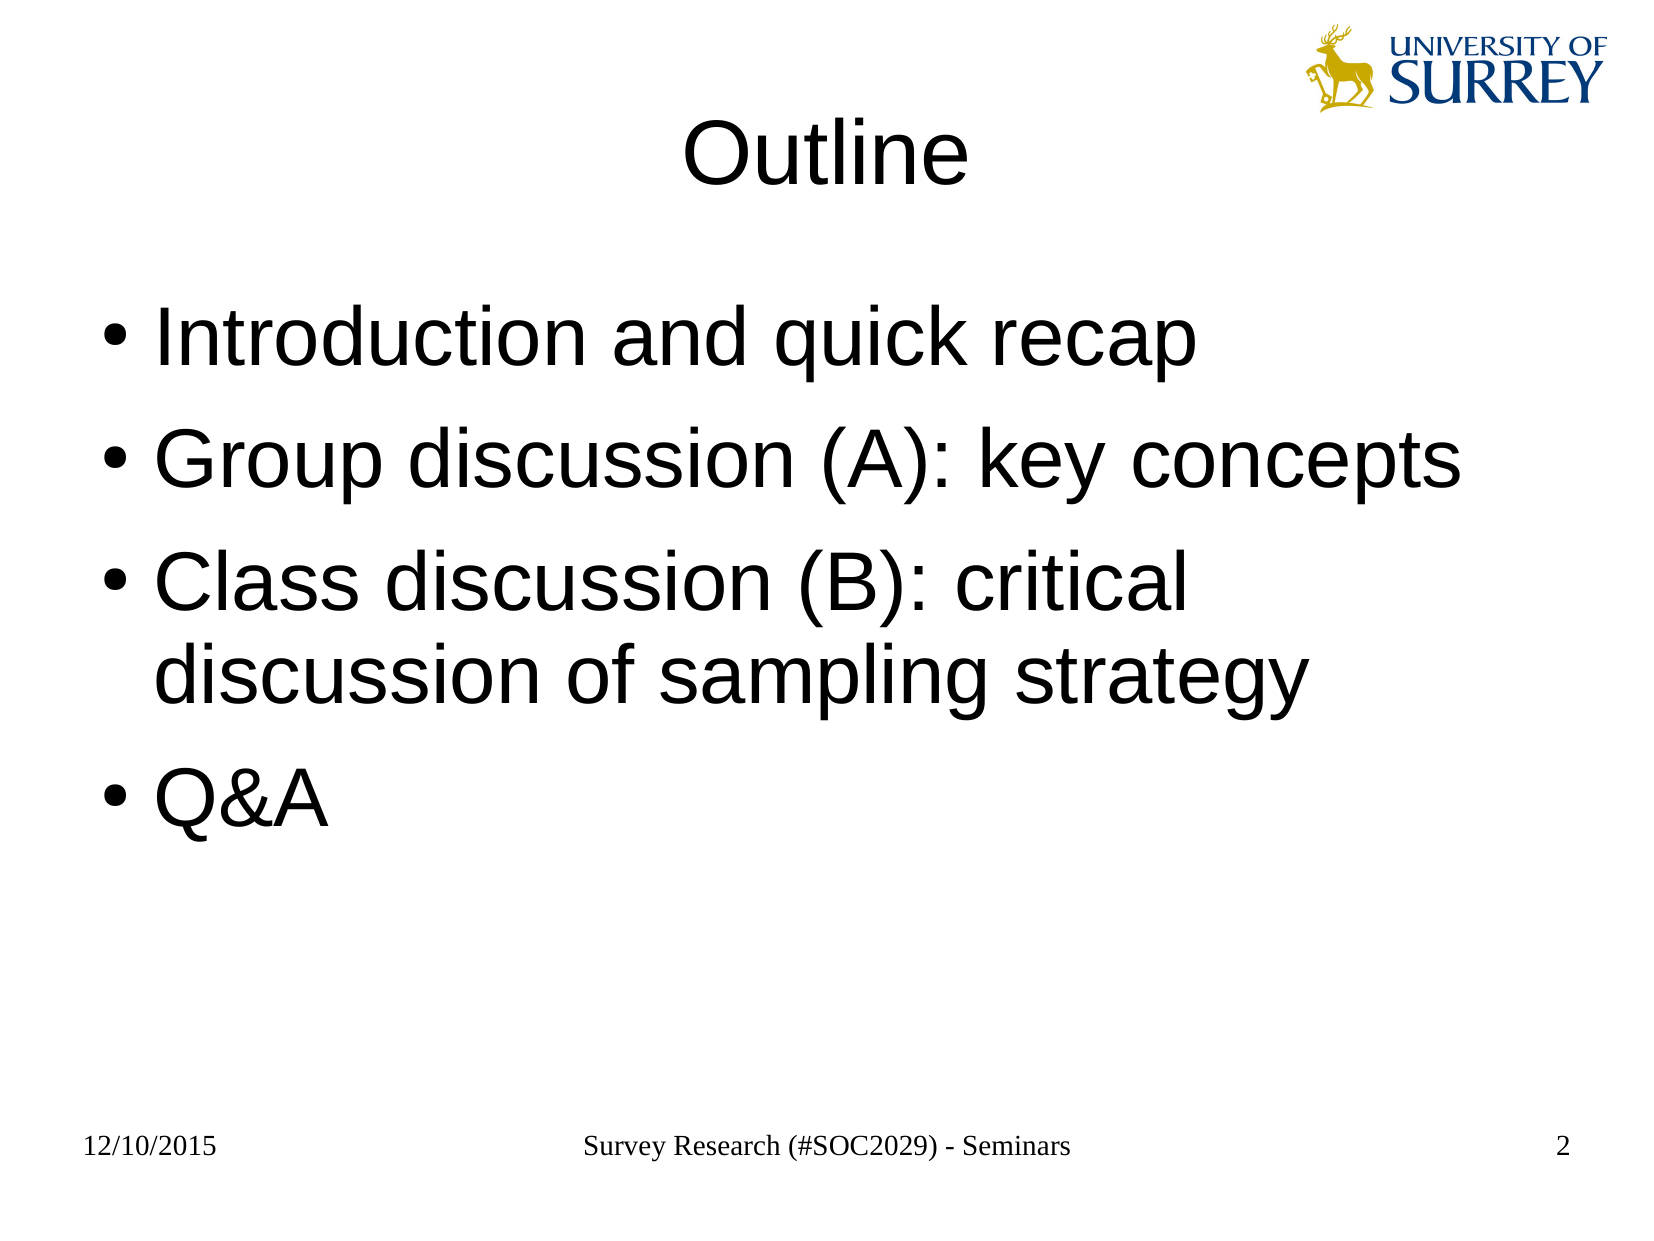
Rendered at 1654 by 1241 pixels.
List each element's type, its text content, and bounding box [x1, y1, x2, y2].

list Introduction and quick recap Group discussion (A): key concepts Class discussion (B): critical discussion of sampling strategy Q&A [82, 290, 1571, 1010]
title Outline [82, 49, 1571, 257]
picture [1306, 23, 1607, 113]
